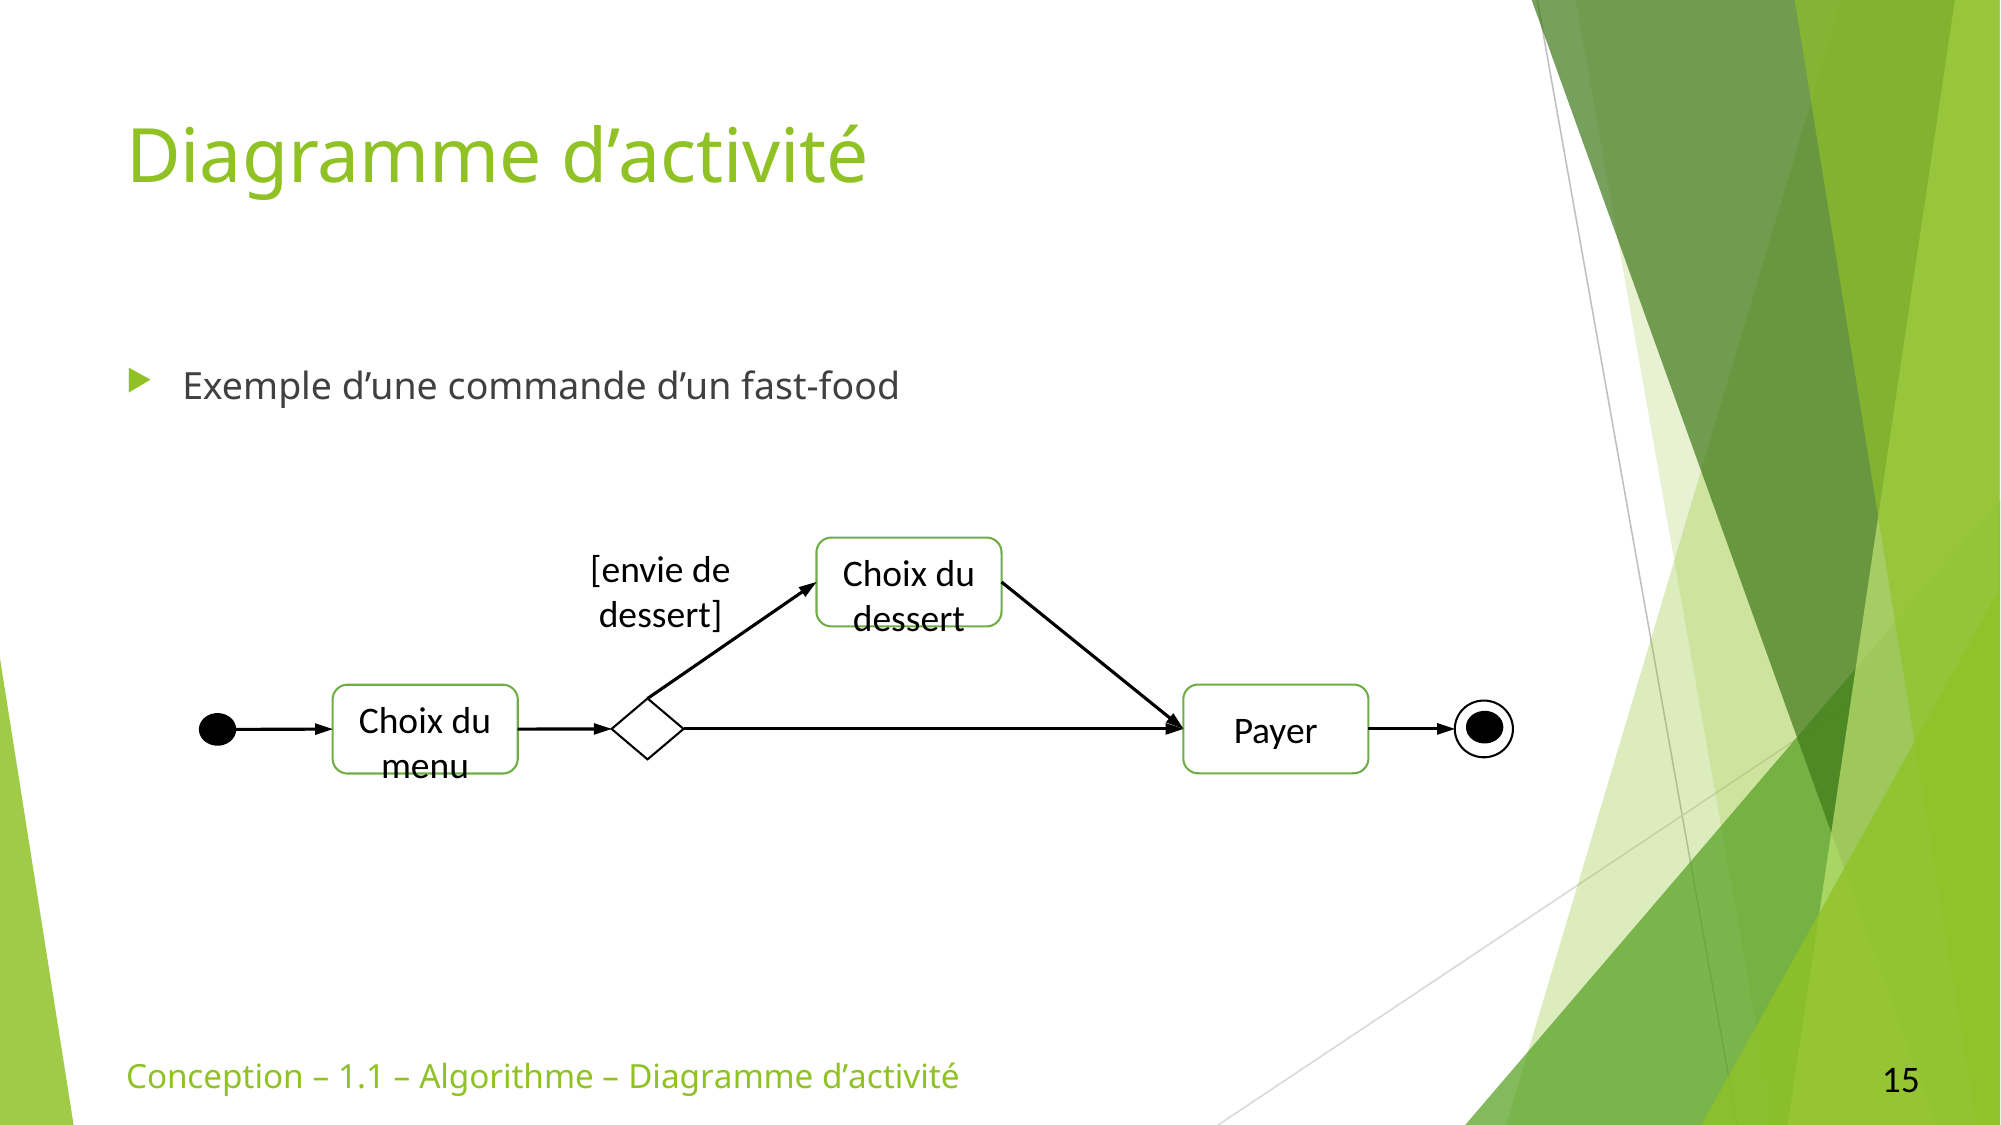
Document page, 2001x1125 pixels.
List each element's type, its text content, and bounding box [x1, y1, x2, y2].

text_box Choix du dessert [816, 537, 1002, 627]
text_box Payer [1183, 684, 1369, 774]
text_box Choix du menu [332, 684, 518, 774]
title Diagramme d’activité [111, 99, 1522, 317]
text_box [1866, 1047, 1979, 1108]
text_box [611, 698, 684, 760]
text_box [envie de dessert] [575, 537, 748, 644]
list Exemple d’une commande d’un fast-food [111, 354, 1522, 440]
text_box [1454, 700, 1513, 758]
text_box [199, 714, 236, 745]
text_box Conception – 1.1 – Algorithme – Diagramme d’activité [111, 1047, 1094, 1109]
